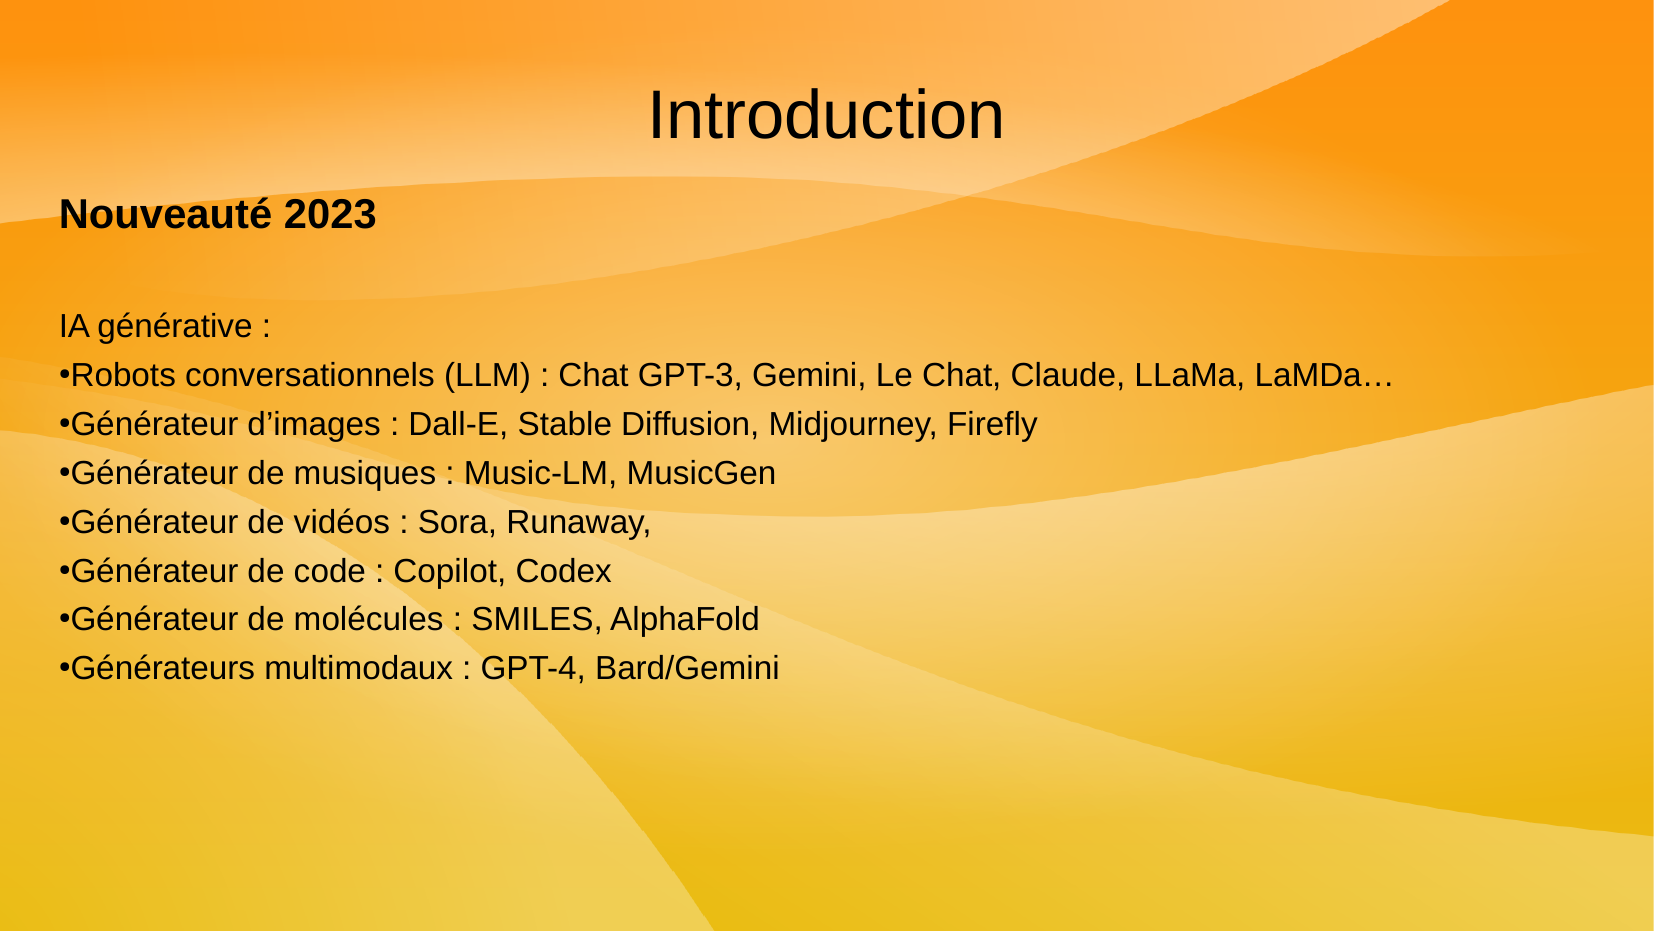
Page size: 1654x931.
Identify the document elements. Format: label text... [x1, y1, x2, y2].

picture [0, 0, 1654, 931]
title Introduction [82, 37, 1571, 193]
subtitle Nouveauté 2023 IA générative : Robots conversationnels (LLM) : Chat GPT-3, Gemini, Le Chat, Claude, LLaMa, LaMDa… Générateur d’images : Dall-E, Stable Diffusion, Midjourney, Firefly Générateur de musiques : Music-LM, MusicGen Générateur de vidéos : Sora, Runaway, Générateur de code : Copilot, Codex Générateur de molécules : SMILES, AlphaFold Générateurs multimodaux : GPT-4, Bard/Gemini [58, 191, 1565, 922]
